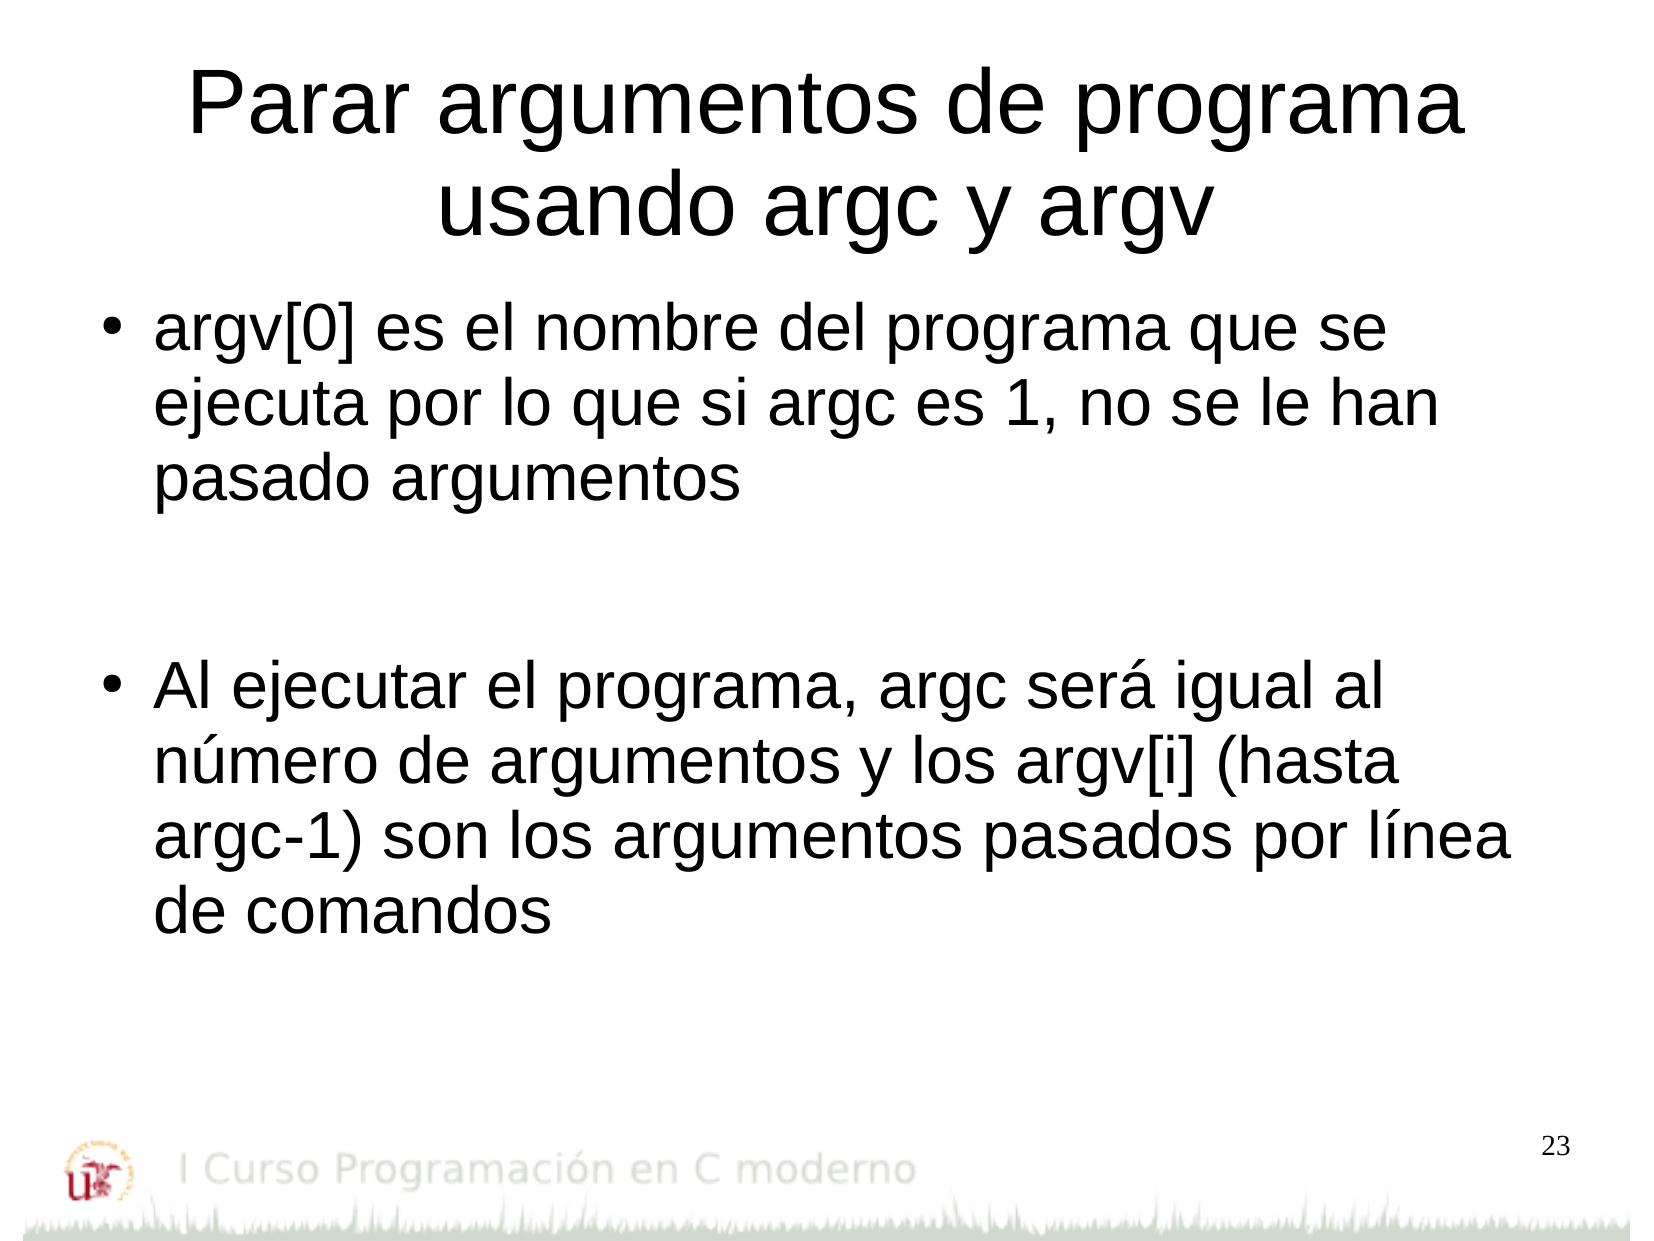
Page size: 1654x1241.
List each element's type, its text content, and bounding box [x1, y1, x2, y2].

title Parar argumentos de programa usando argc y argv [82, 49, 1571, 257]
picture [23, 1136, 1630, 1241]
list argv[0] es el nombre del programa que se ejecuta por lo que si argc es 1, no se le han pasado argumentos Al ejecutar el programa, argc será igual al número de argumentos y los argv[i] (hasta argc-1) son los argumentos pasados por línea de comandos [82, 290, 1538, 1010]
